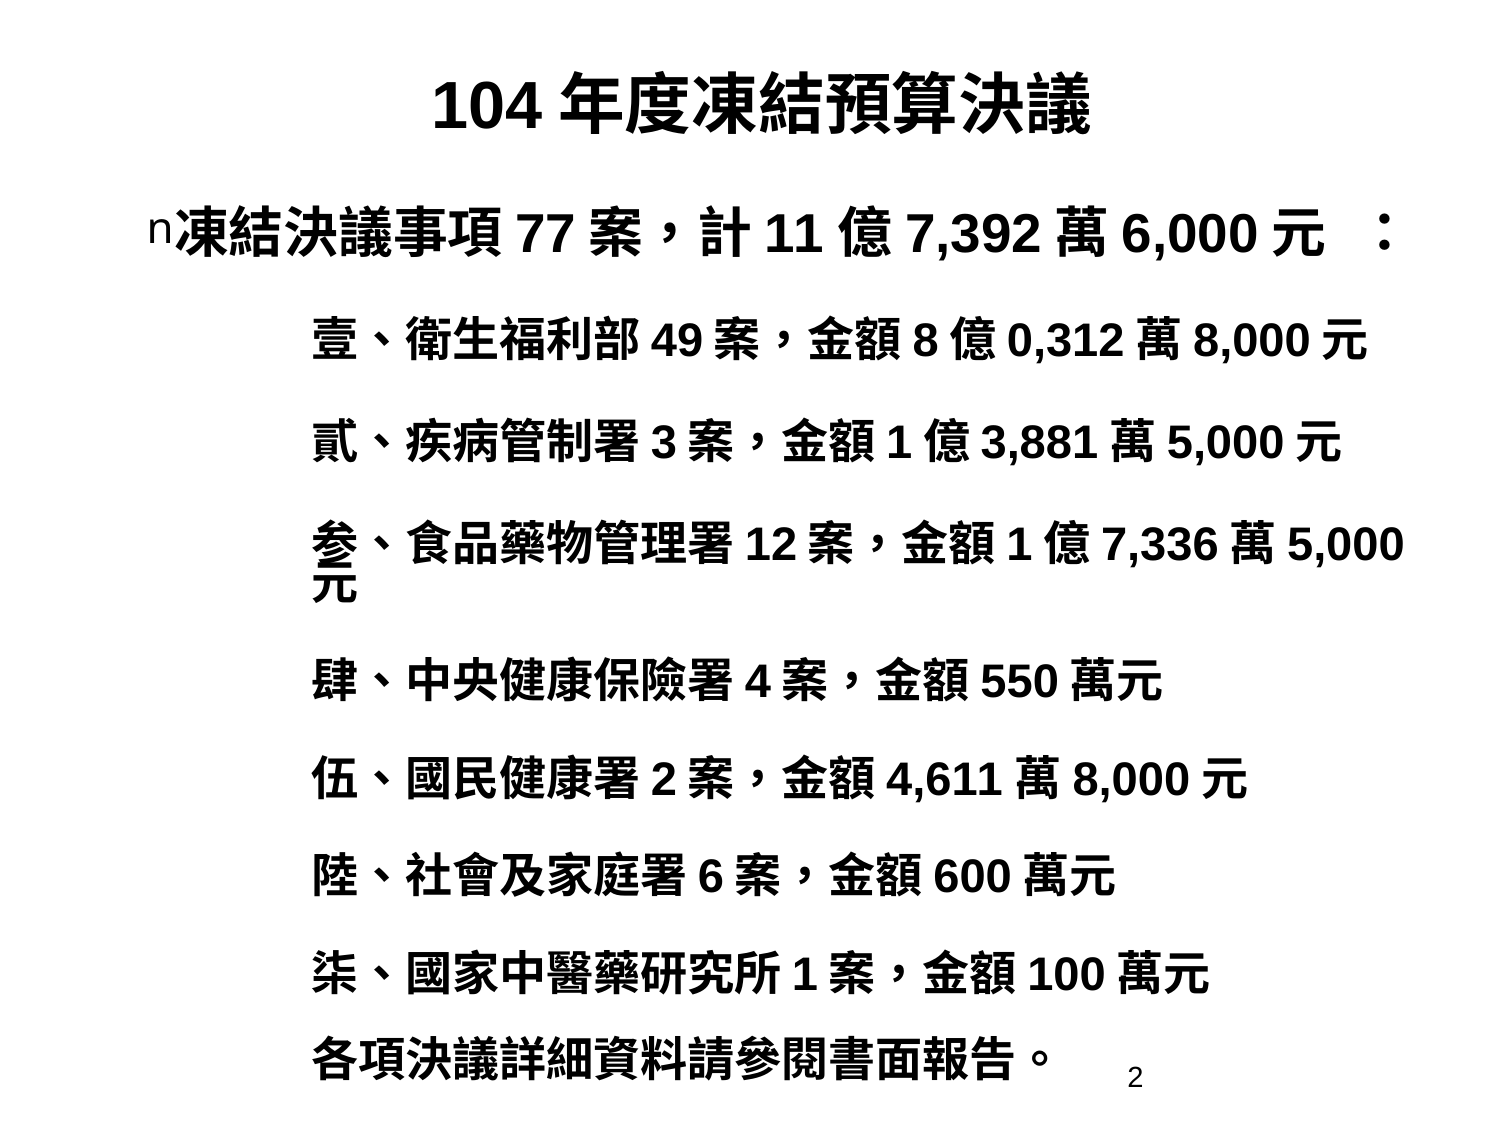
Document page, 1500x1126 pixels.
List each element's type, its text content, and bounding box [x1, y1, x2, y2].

text_box 2 [1112, 1050, 1426, 1126]
list 凍結決議事項77案，計11億7,392萬6,000元 ： 壹、衛生福利部49案，金額8億0,312萬8,000元 貳、疾病管制署3案，金額1億3,881萬5,000元 参、食品藥物管理署12案，金額1億7,336萬5,000元 肆、中央健康保險署4案，金額550萬元 伍、國民健康署2案，金額4,611萬8,000元 陸、社會及家庭署6案，金額600萬元 柒、國家中醫藥研究所1案，金額100萬元 各項決議詳細資料請參閱書面報告。 [76, 196, 1447, 1092]
text_box 104年度凍結預算決議 [136, 55, 1388, 149]
